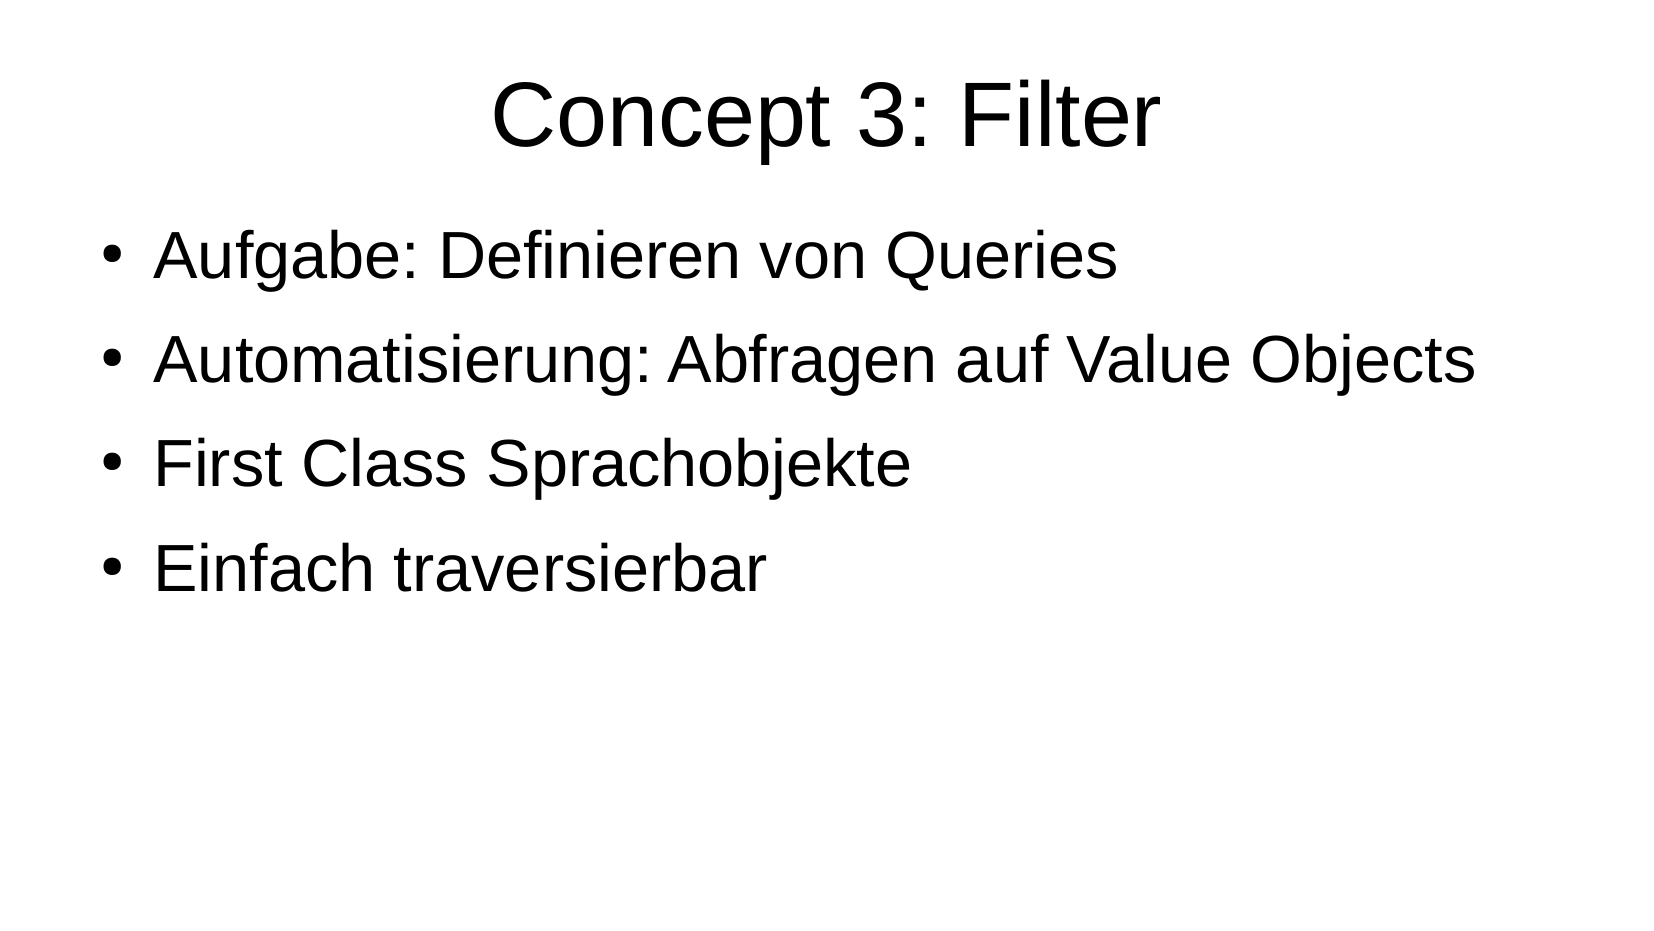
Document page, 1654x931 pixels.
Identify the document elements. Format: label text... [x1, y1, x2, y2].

title Concept 3: Filter [82, 37, 1571, 193]
list Aufgabe: Definieren von Queries Automatisierung: Abfragen auf Value Objects First Class Sprachobjekte Einfach traversierbar [82, 217, 1571, 758]
